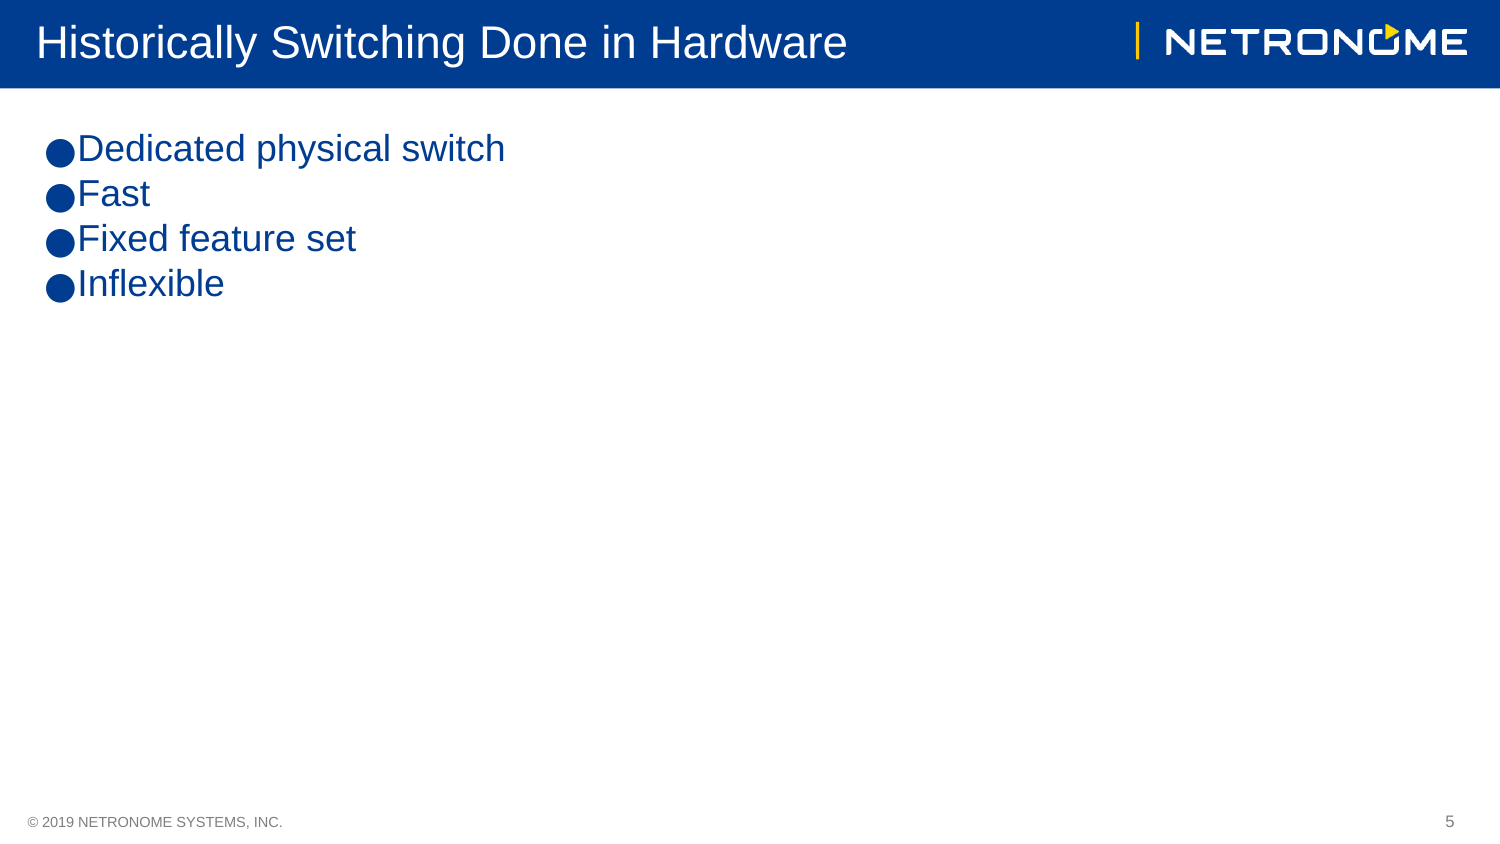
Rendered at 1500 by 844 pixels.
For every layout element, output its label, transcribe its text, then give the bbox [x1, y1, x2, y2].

list Dedicated physical switch Fast Fixed feature set Inflexible [24, 109, 1463, 772]
title Historically Switching Done in Hardware [20, 0, 1113, 89]
picture [1162, 21, 1473, 62]
